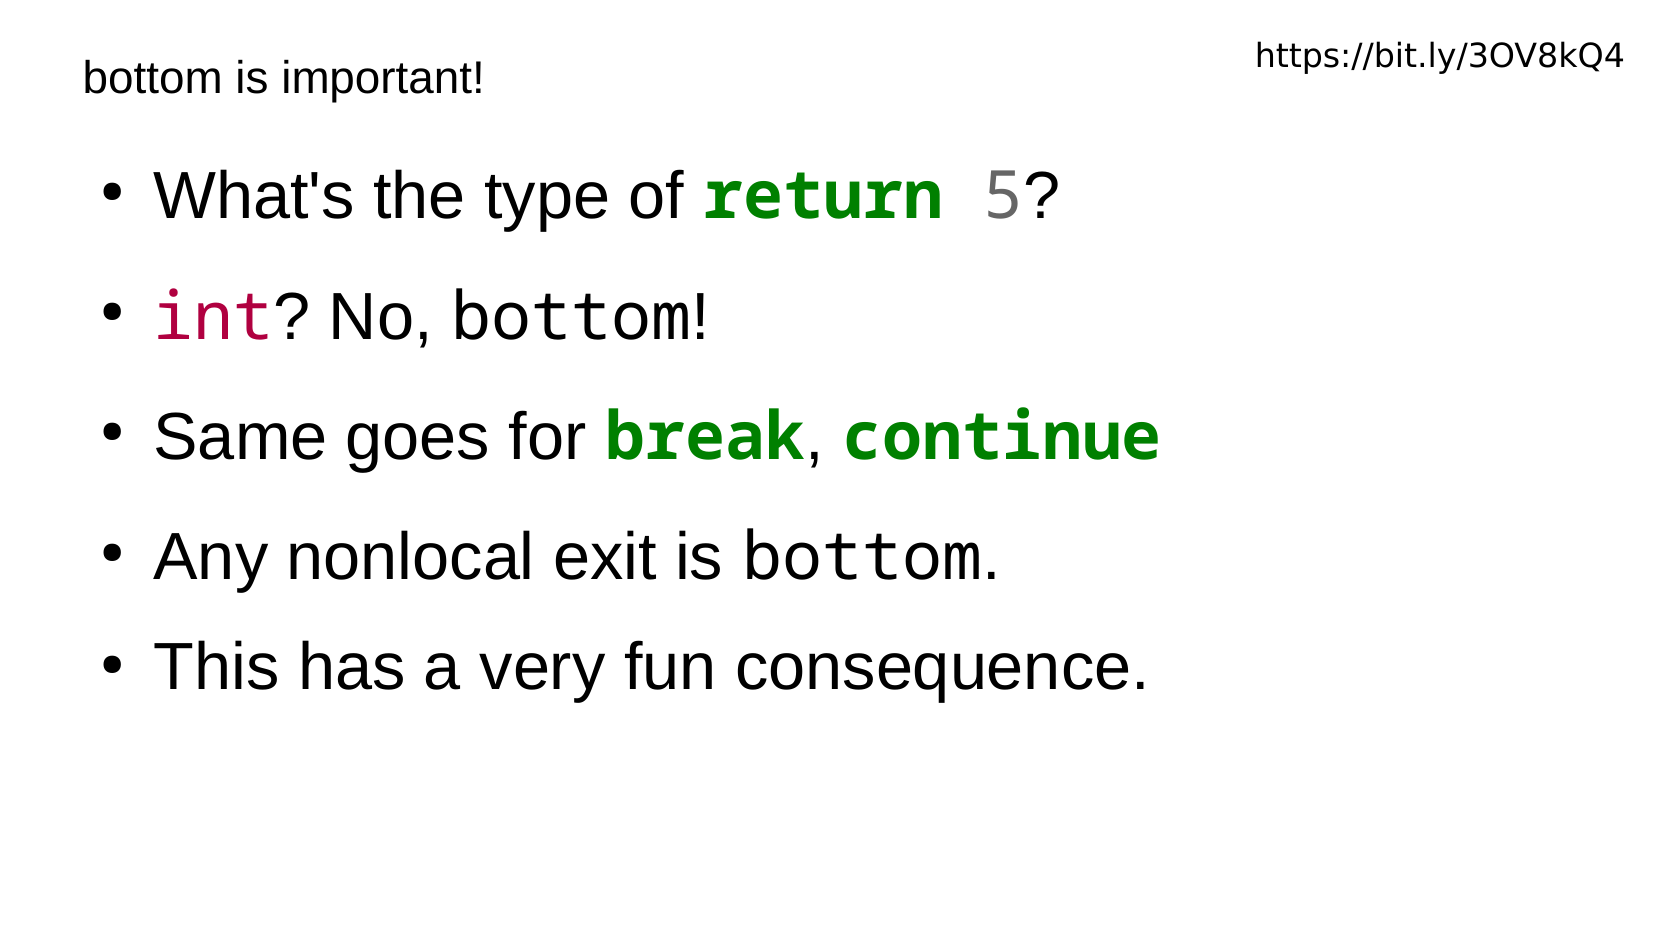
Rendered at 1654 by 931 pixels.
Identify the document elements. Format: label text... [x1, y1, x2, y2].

list What's the type of return 5? int? No, bottom! Same goes for break, continue Any nonlocal exit is bottom. This has a very fun consequence. [82, 147, 1571, 758]
title bottom is important! [82, 37, 1571, 119]
